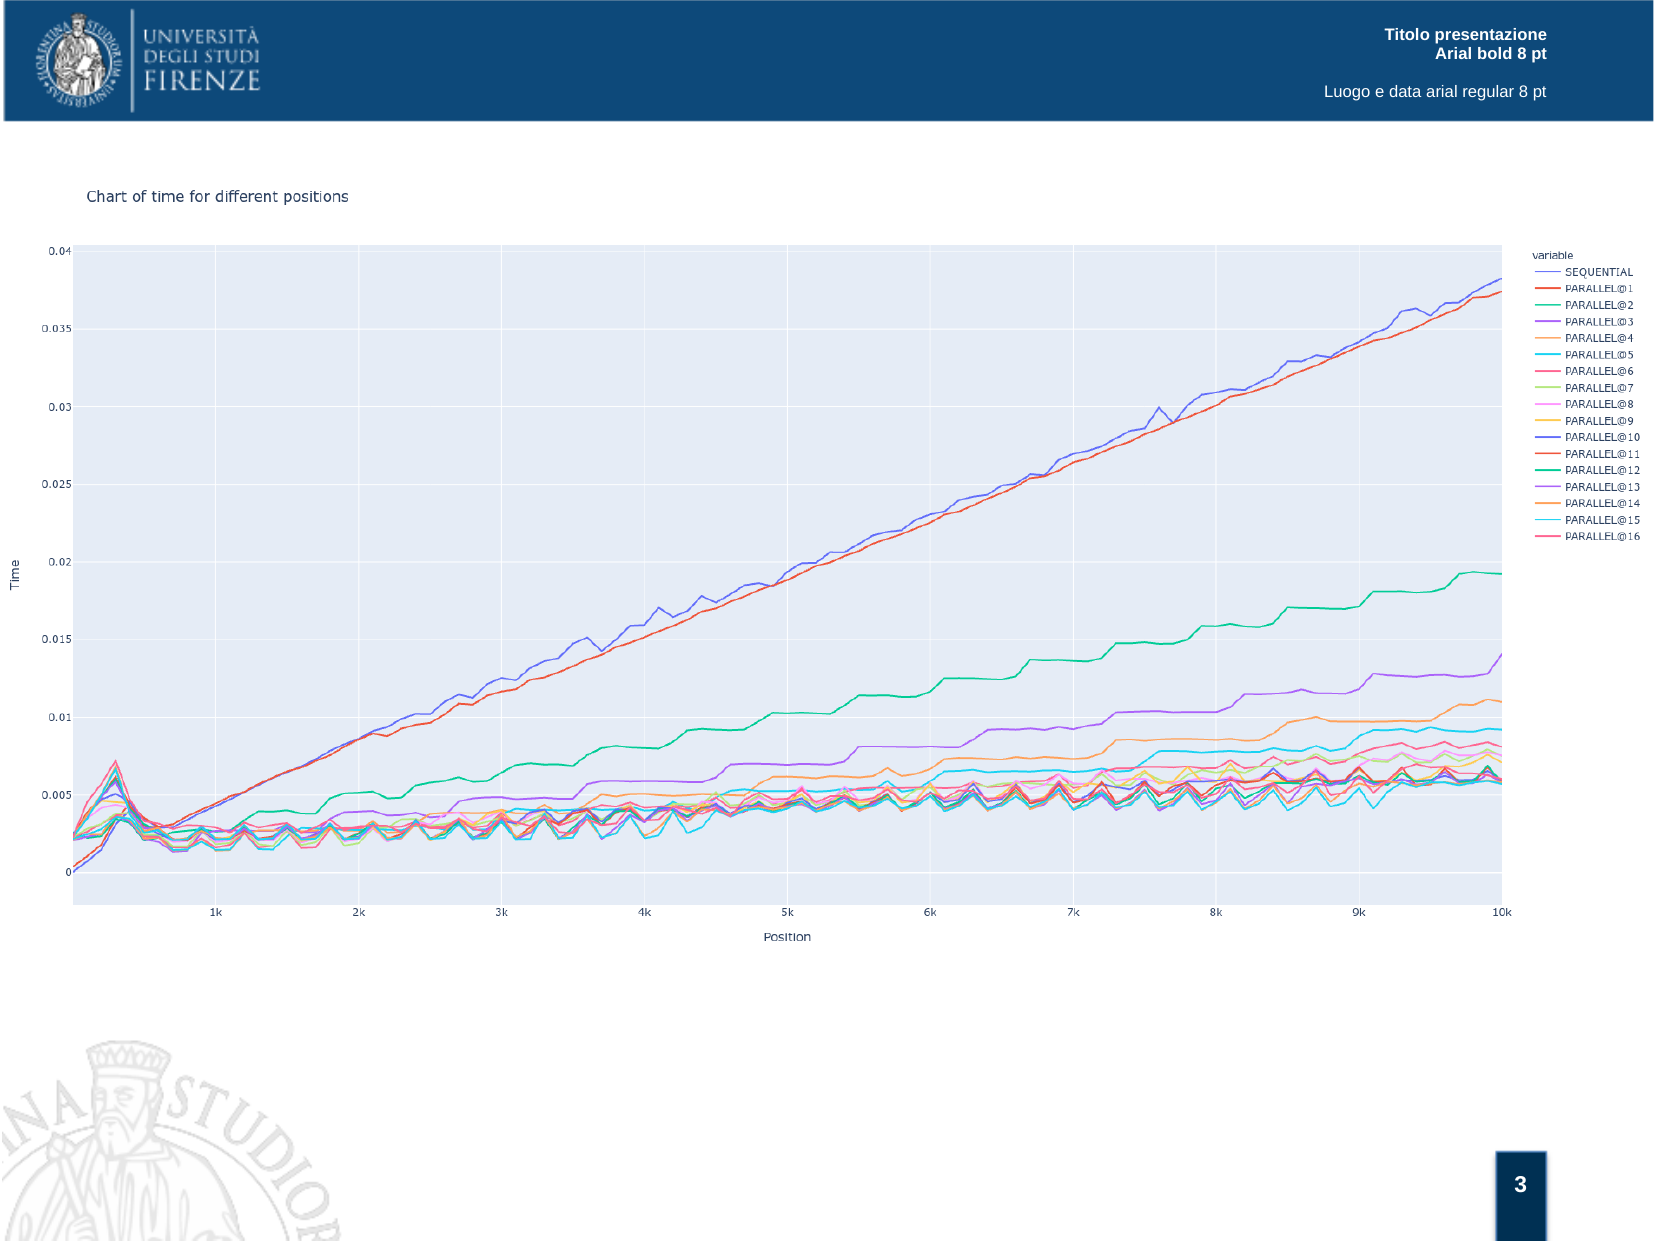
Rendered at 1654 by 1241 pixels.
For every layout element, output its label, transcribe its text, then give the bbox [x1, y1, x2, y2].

text_box Titolo presentazione Arial bold 8 pt Luogo e data arial regular 8 pt [685, 24, 1548, 102]
picture [2, 0, 1654, 1241]
text_box 3 [1505, 1160, 1536, 1208]
